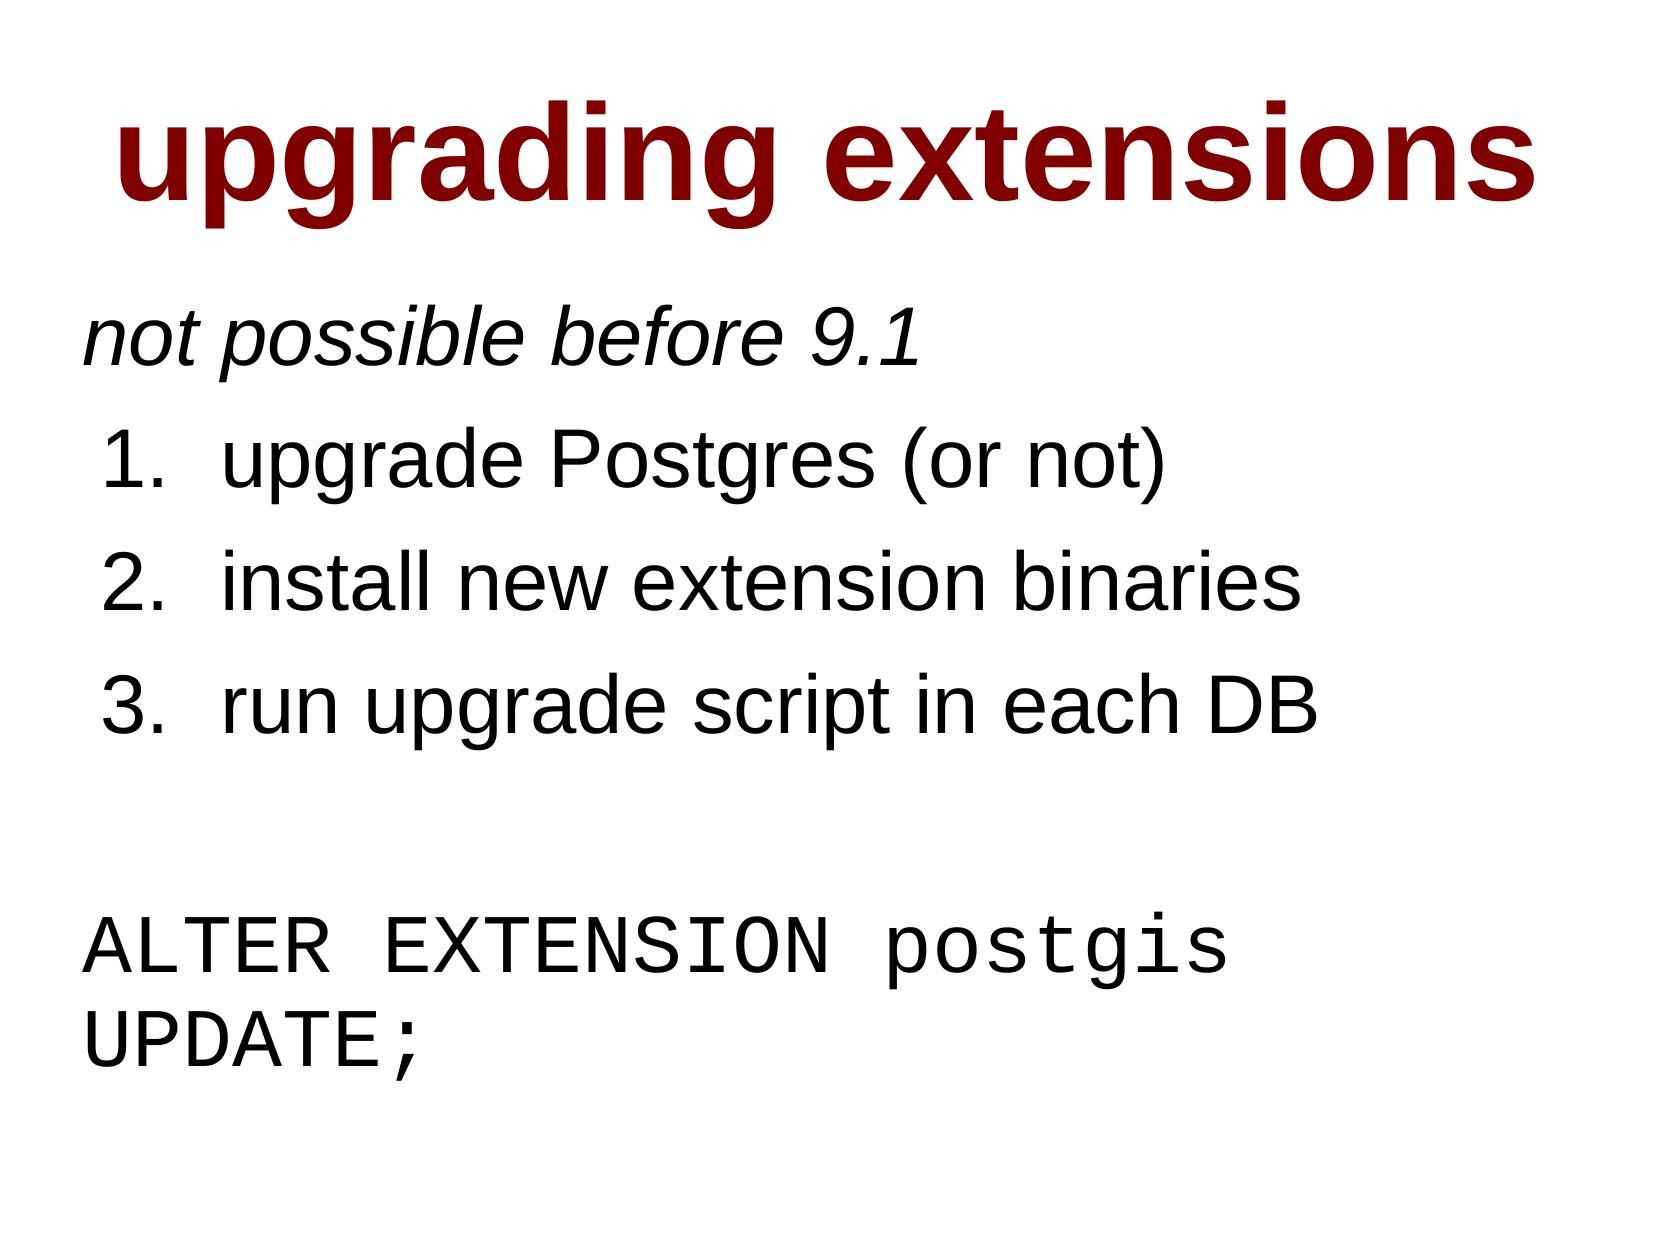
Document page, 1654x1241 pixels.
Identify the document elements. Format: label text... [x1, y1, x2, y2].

list not possible before 9.1 upgrade Postgres (or not) install new extension binaries run upgrade script in each DB ALTER EXTENSION postgis UPDATE; [82, 290, 1571, 1094]
title upgrading extensions [82, 49, 1571, 257]
